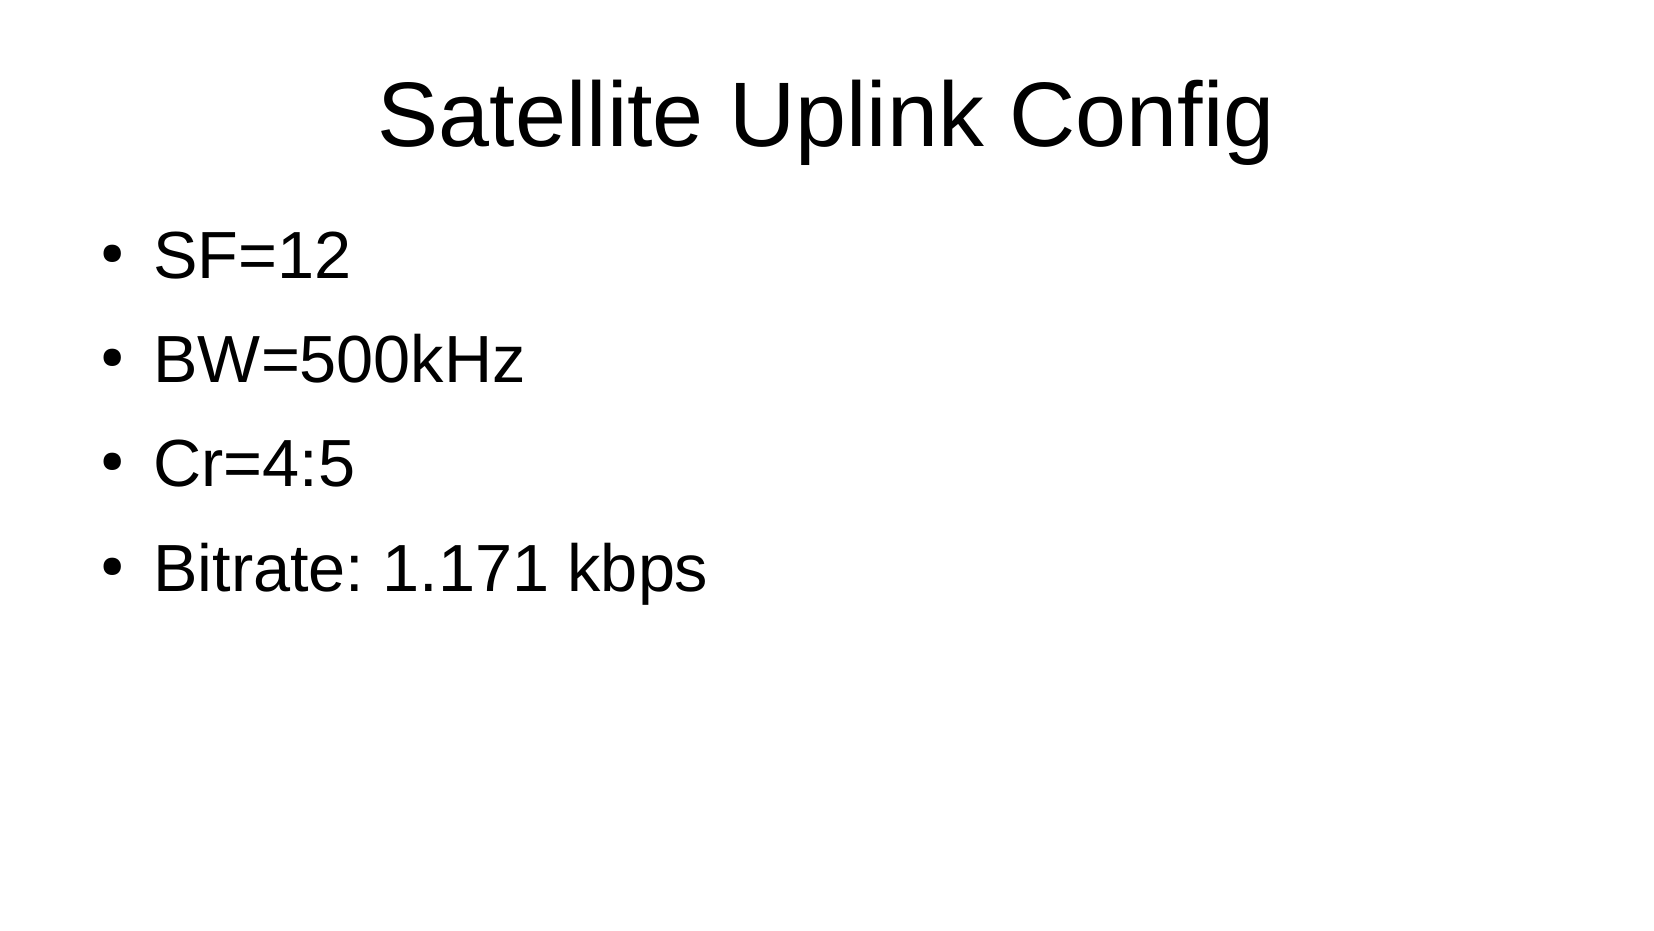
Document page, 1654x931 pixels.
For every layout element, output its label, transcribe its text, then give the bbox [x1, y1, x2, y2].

list SF=12 BW=500kHz Cr=4:5 Bitrate: 1.171 kbps [82, 217, 1571, 758]
title Satellite Uplink Config [82, 37, 1571, 193]
